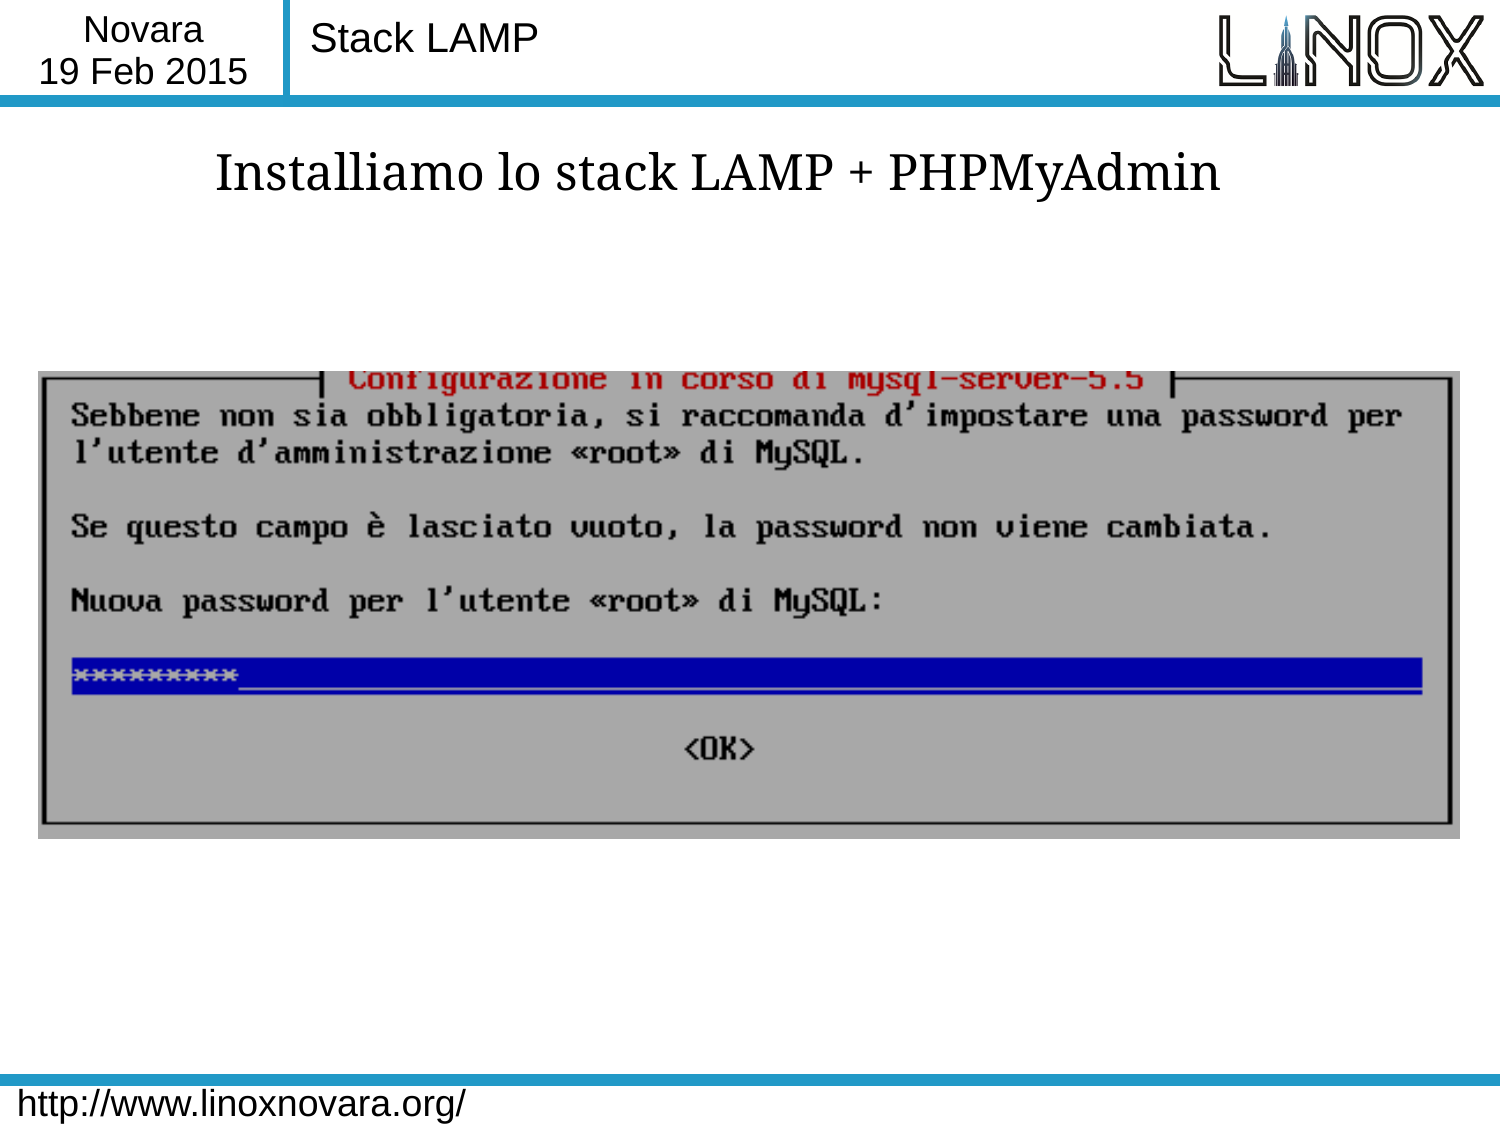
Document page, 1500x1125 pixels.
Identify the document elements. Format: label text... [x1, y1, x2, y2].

picture [38, 371, 1460, 839]
picture [0, 1074, 1500, 1086]
text_box Installiamo lo stack LAMP + PHPMyAdmin [56, 129, 1382, 299]
picture [0, 0, 1500, 107]
list Stack LAMP [295, 7, 1321, 83]
